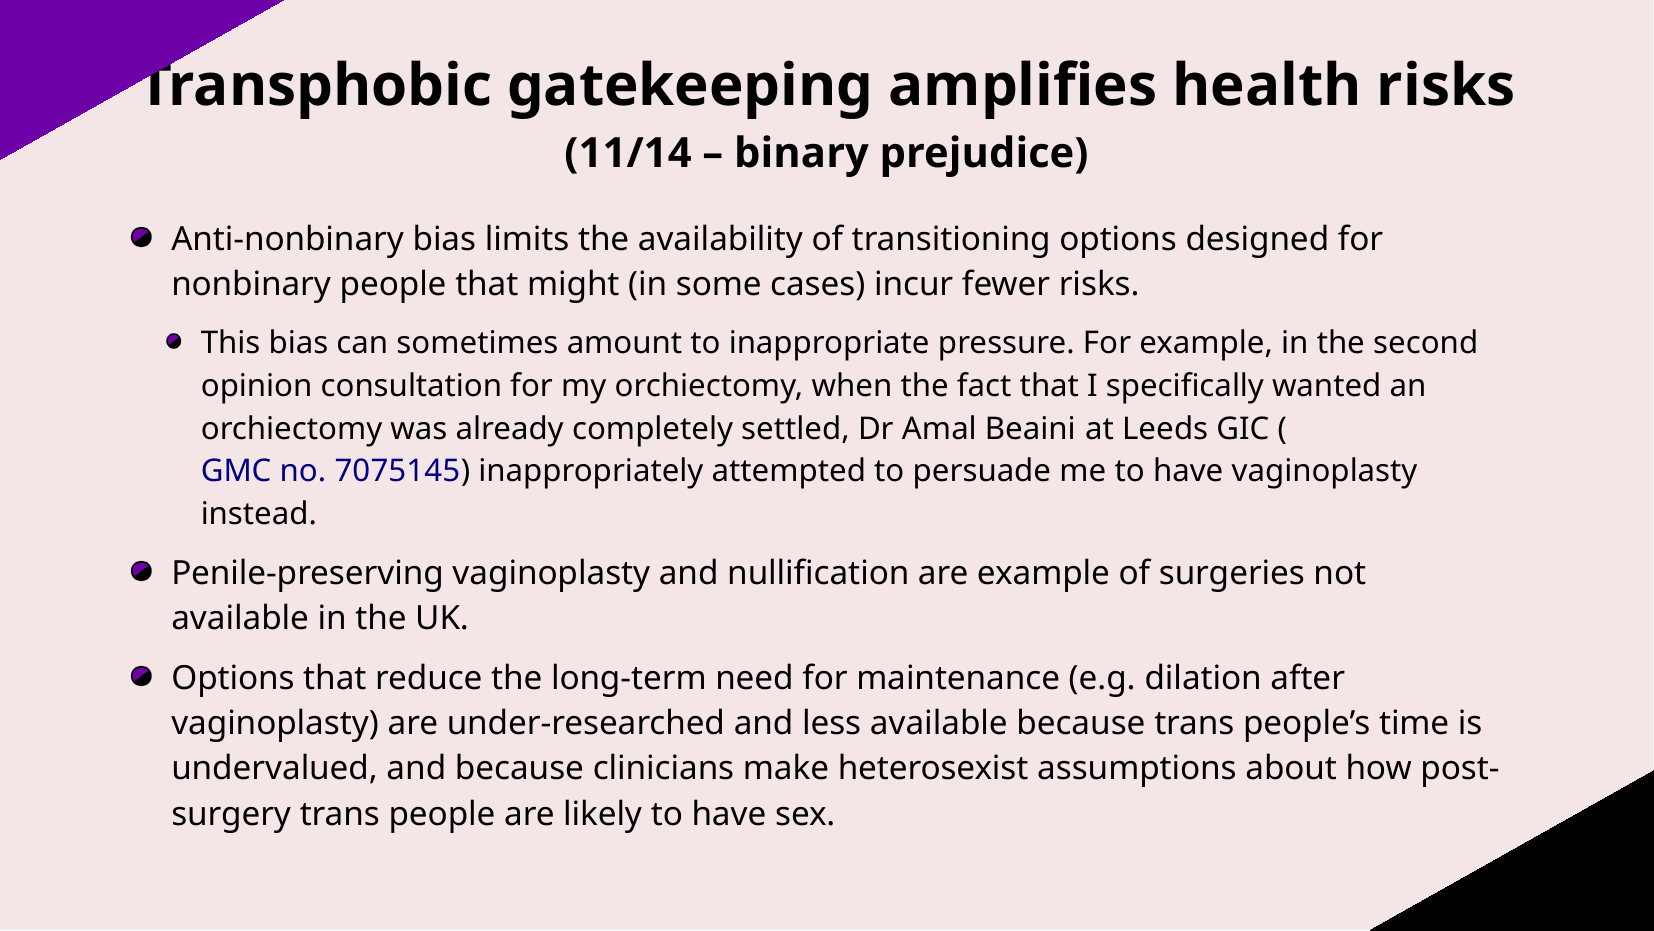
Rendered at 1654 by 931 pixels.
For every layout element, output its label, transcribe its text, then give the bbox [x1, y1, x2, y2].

title Transphobic gatekeeping amplifies health risks (11/14 – binary prejudice) [82, 35, 1571, 187]
text_box [0, 0, 284, 160]
text_box [1370, 770, 1654, 931]
subtitle Anti-nonbinary bias limits the availability of transitioning options designed for nonbinary people that might (in some cases) incur fewer risks. This bias can sometimes amount to inappropriate pressure. For example, in the second opinion consultation for my orchiectomy, when the fact that I specifically wanted an orchiectomy was already completely settled, Dr Amal Beaini at Leeds GIC (GMC no. 7075145) inappropriately attempted to persuade me to have vaginoplasty instead. Penile-preserving vaginoplasty and nullification are example of surgeries not available in the UK. Options that reduce the long-term need for maintenance (e.g. dilation after vaginoplasty) are under-researched and less available because trans people’s time is undervalued, and because clinicians make heterosexist assumptions about how post-surgery trans people are likely to have sex. [129, 206, 1512, 843]
